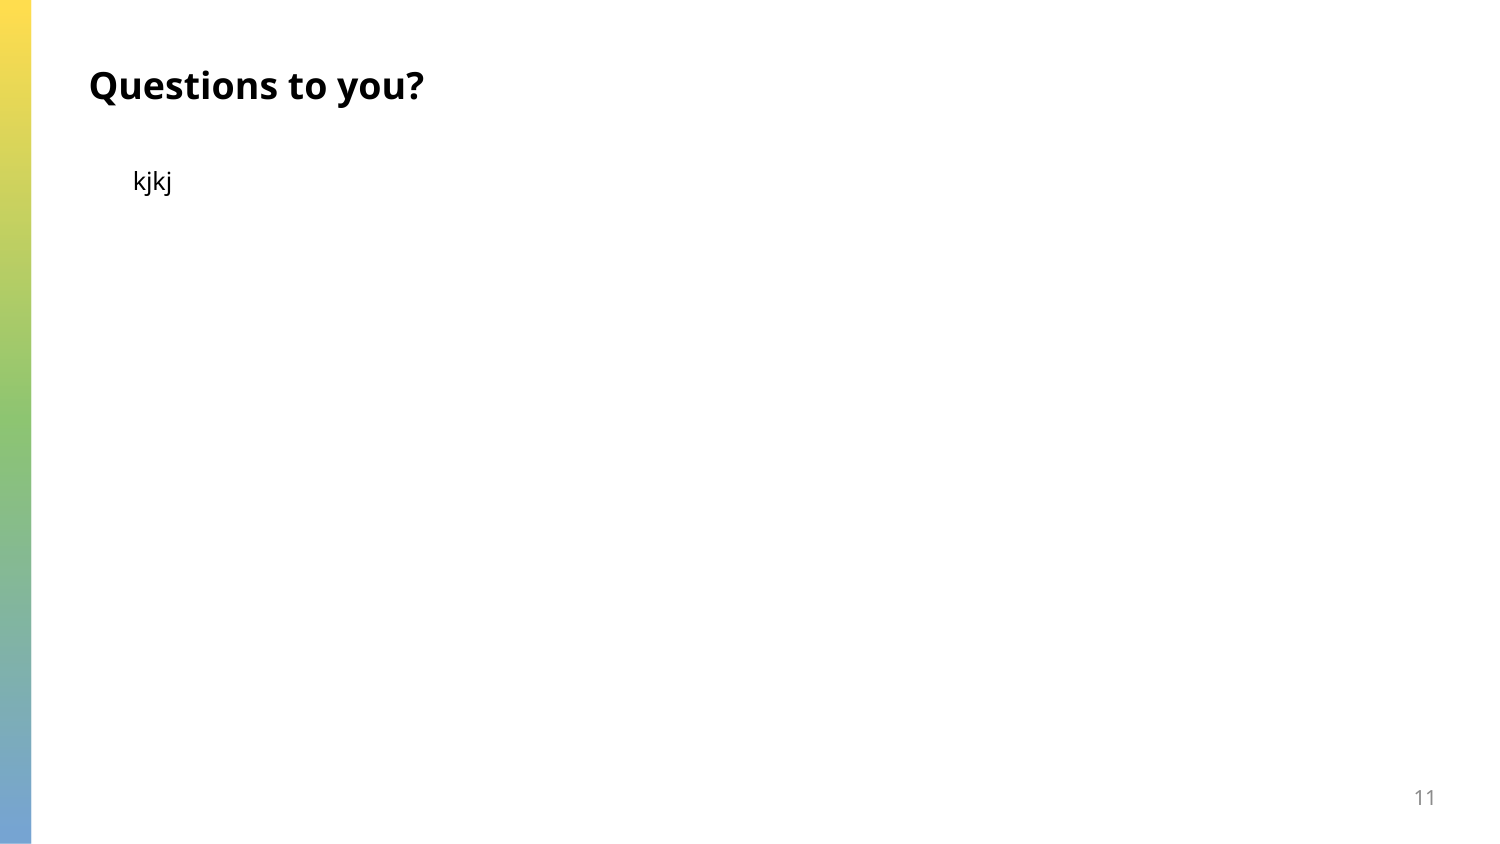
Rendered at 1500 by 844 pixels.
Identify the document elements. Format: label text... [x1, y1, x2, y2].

picture [0, 0, 1500, 844]
text_box kjkj [118, 156, 1288, 202]
list Questions to you? [88, 61, 1442, 157]
slide_number <number> [1240, 767, 1437, 813]
